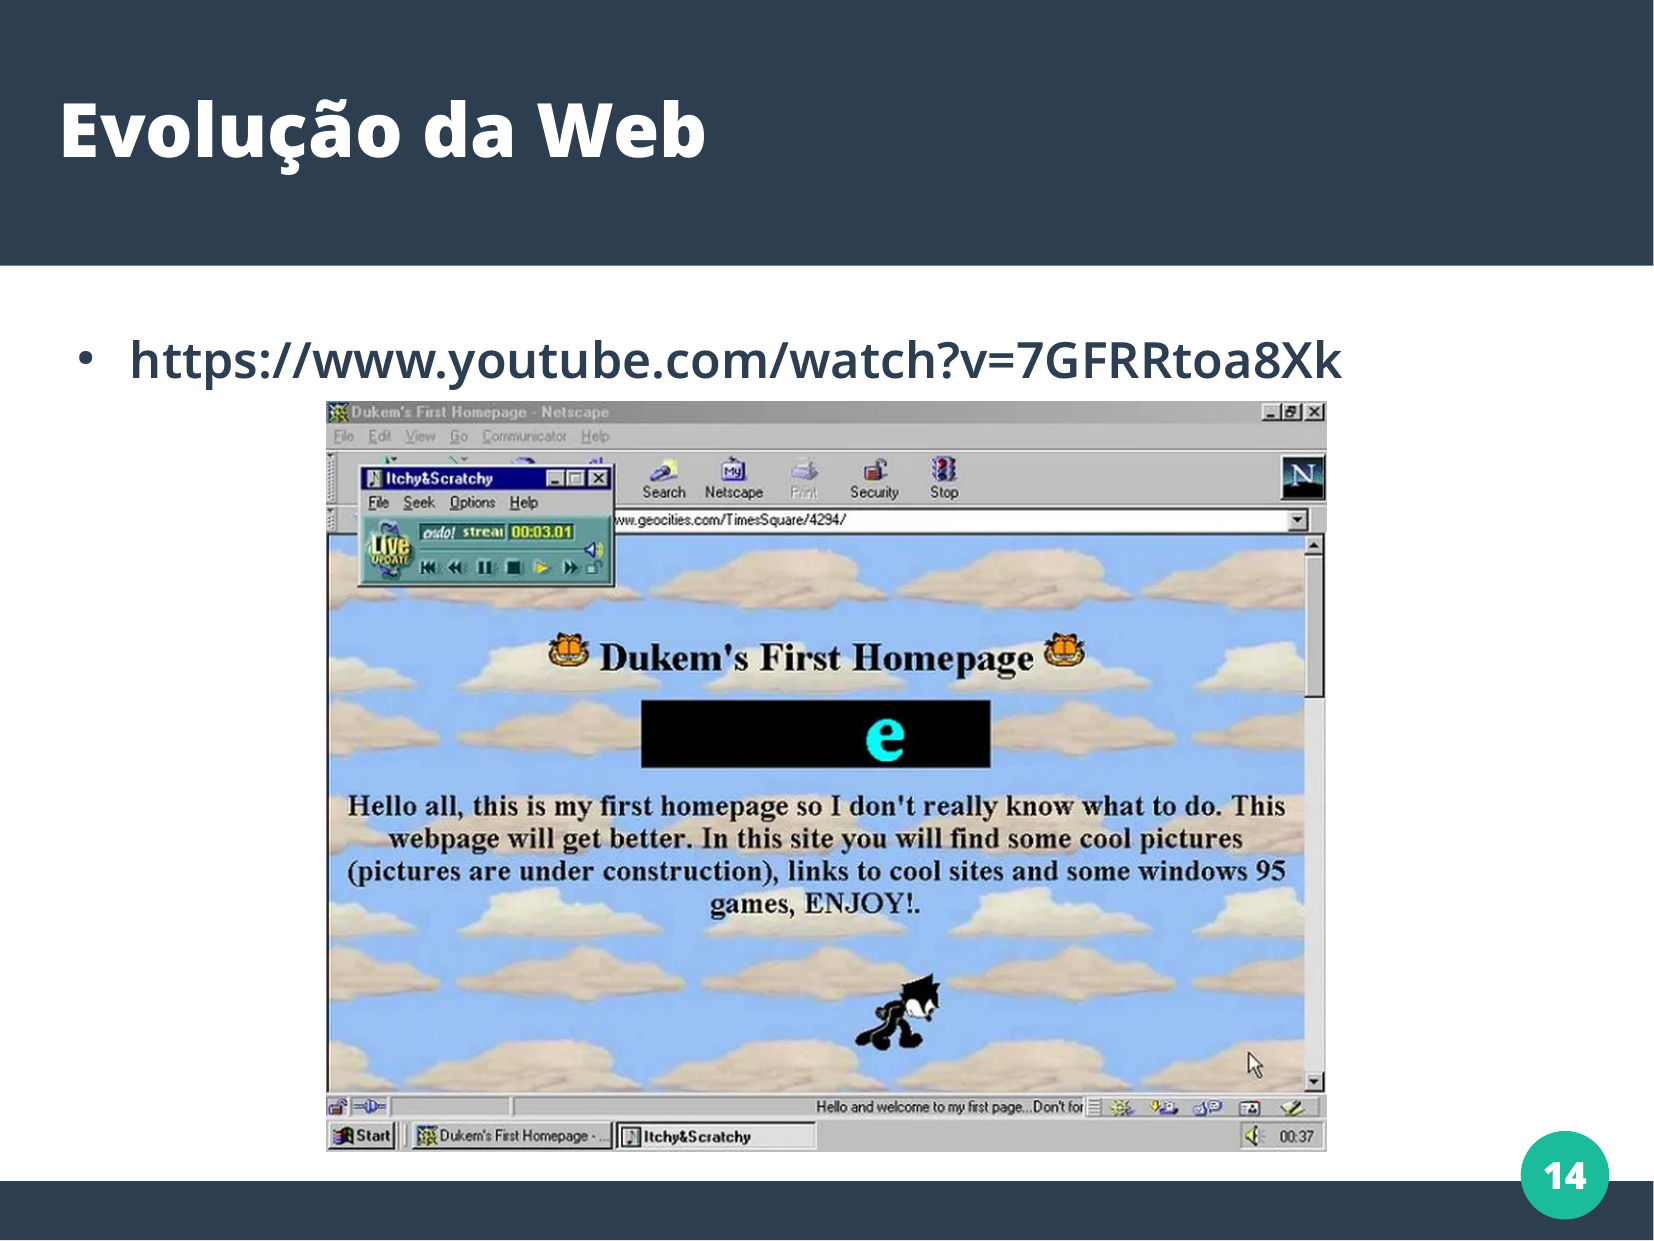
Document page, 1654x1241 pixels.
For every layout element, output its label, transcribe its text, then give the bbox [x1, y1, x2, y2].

list https://www.youtube.com/watch?v=7GFRRtoa8Xk [59, 324, 1595, 1152]
title Evolução da Web [59, 49, 1595, 207]
picture [326, 401, 1327, 1152]
